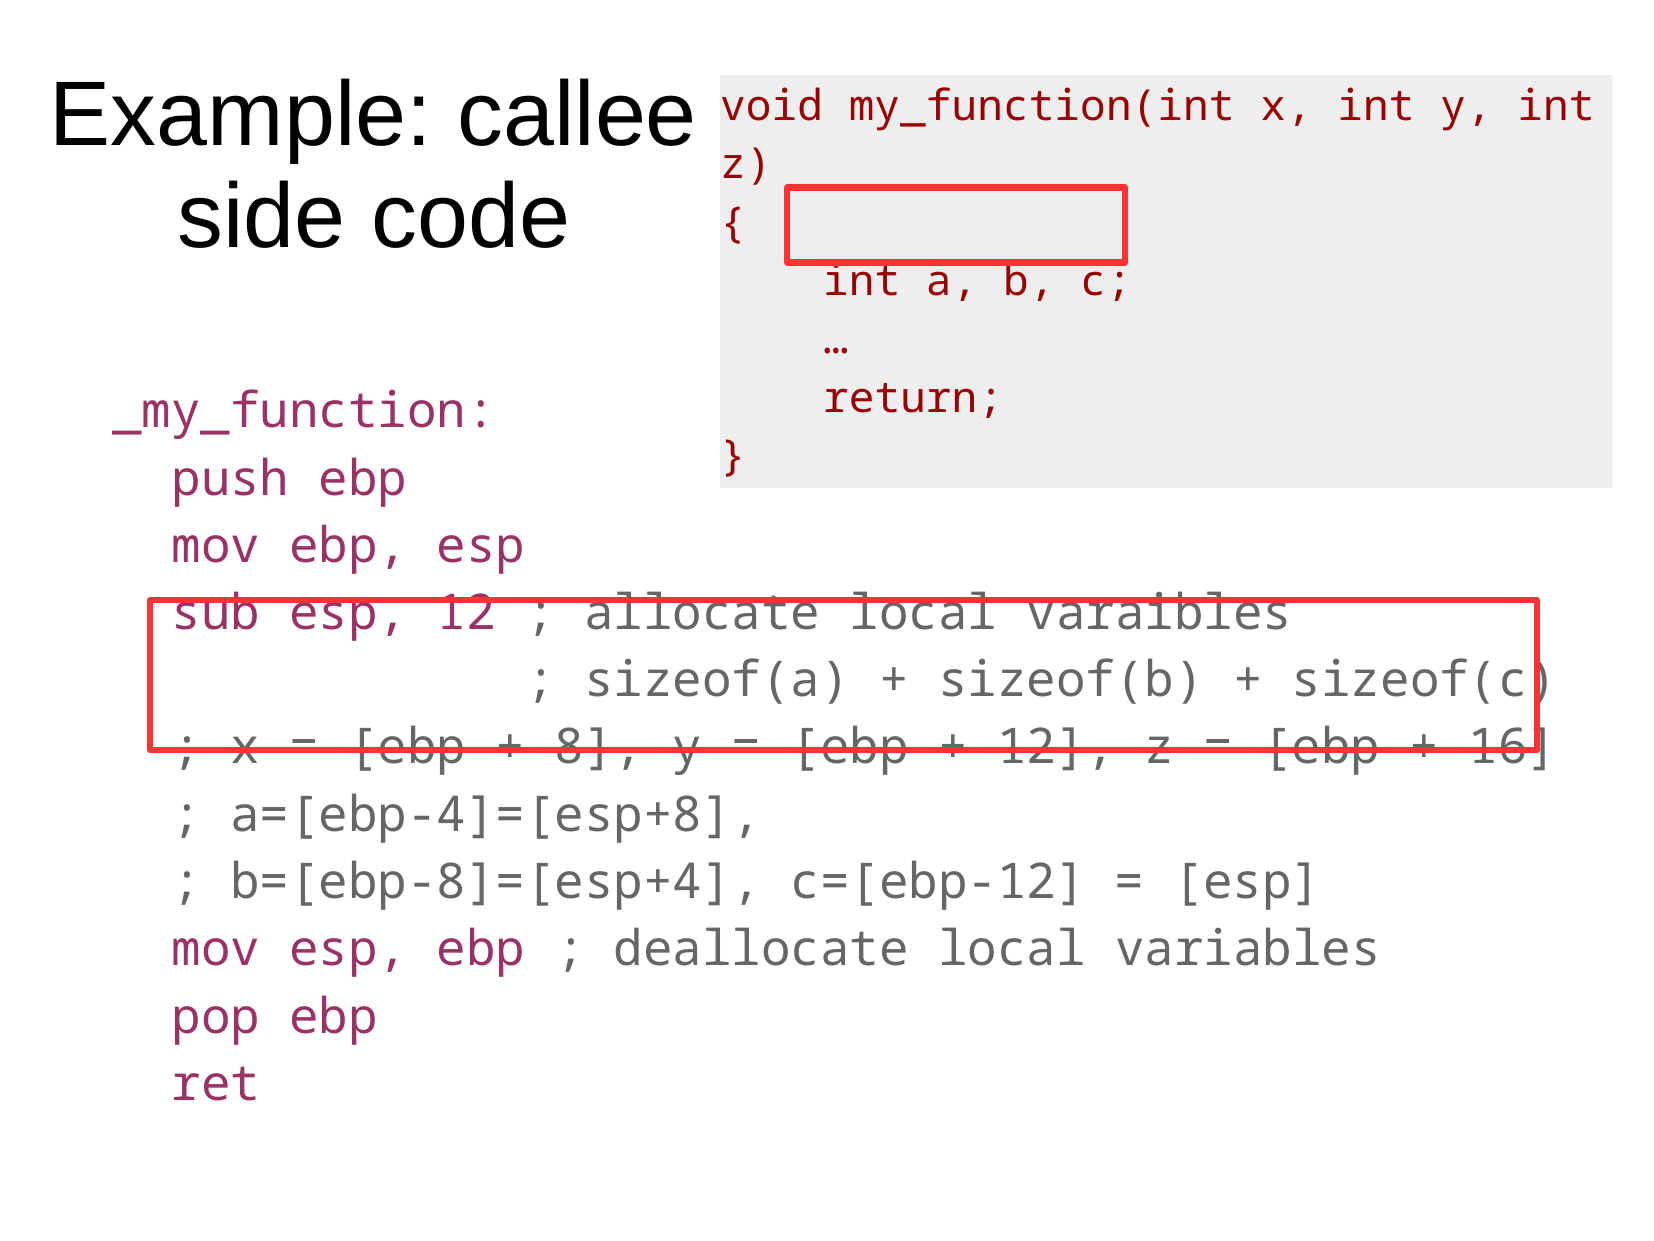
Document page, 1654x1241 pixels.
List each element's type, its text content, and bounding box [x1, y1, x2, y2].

list _my_function: push ebp mov ebp, esp sub esp, 12 ; allocate local varaibles ; sizeof(a) + sizeof(b) + sizeof(c) ; x = [ebp + 8], y = [ebp + 12], z = [ebp + 16] ; a=[ebp-4]=[esp+8], ; b=[ebp-8]=[esp+4], c=[ebp-12] = [esp] mov esp, ebp ; deallocate local variables pop ebp ret [112, 375, 1572, 1163]
list void my_function(int x, int y, int z) { int a, b, c; … return; } [720, 75, 1613, 488]
title Example: callee side code [21, 61, 727, 269]
